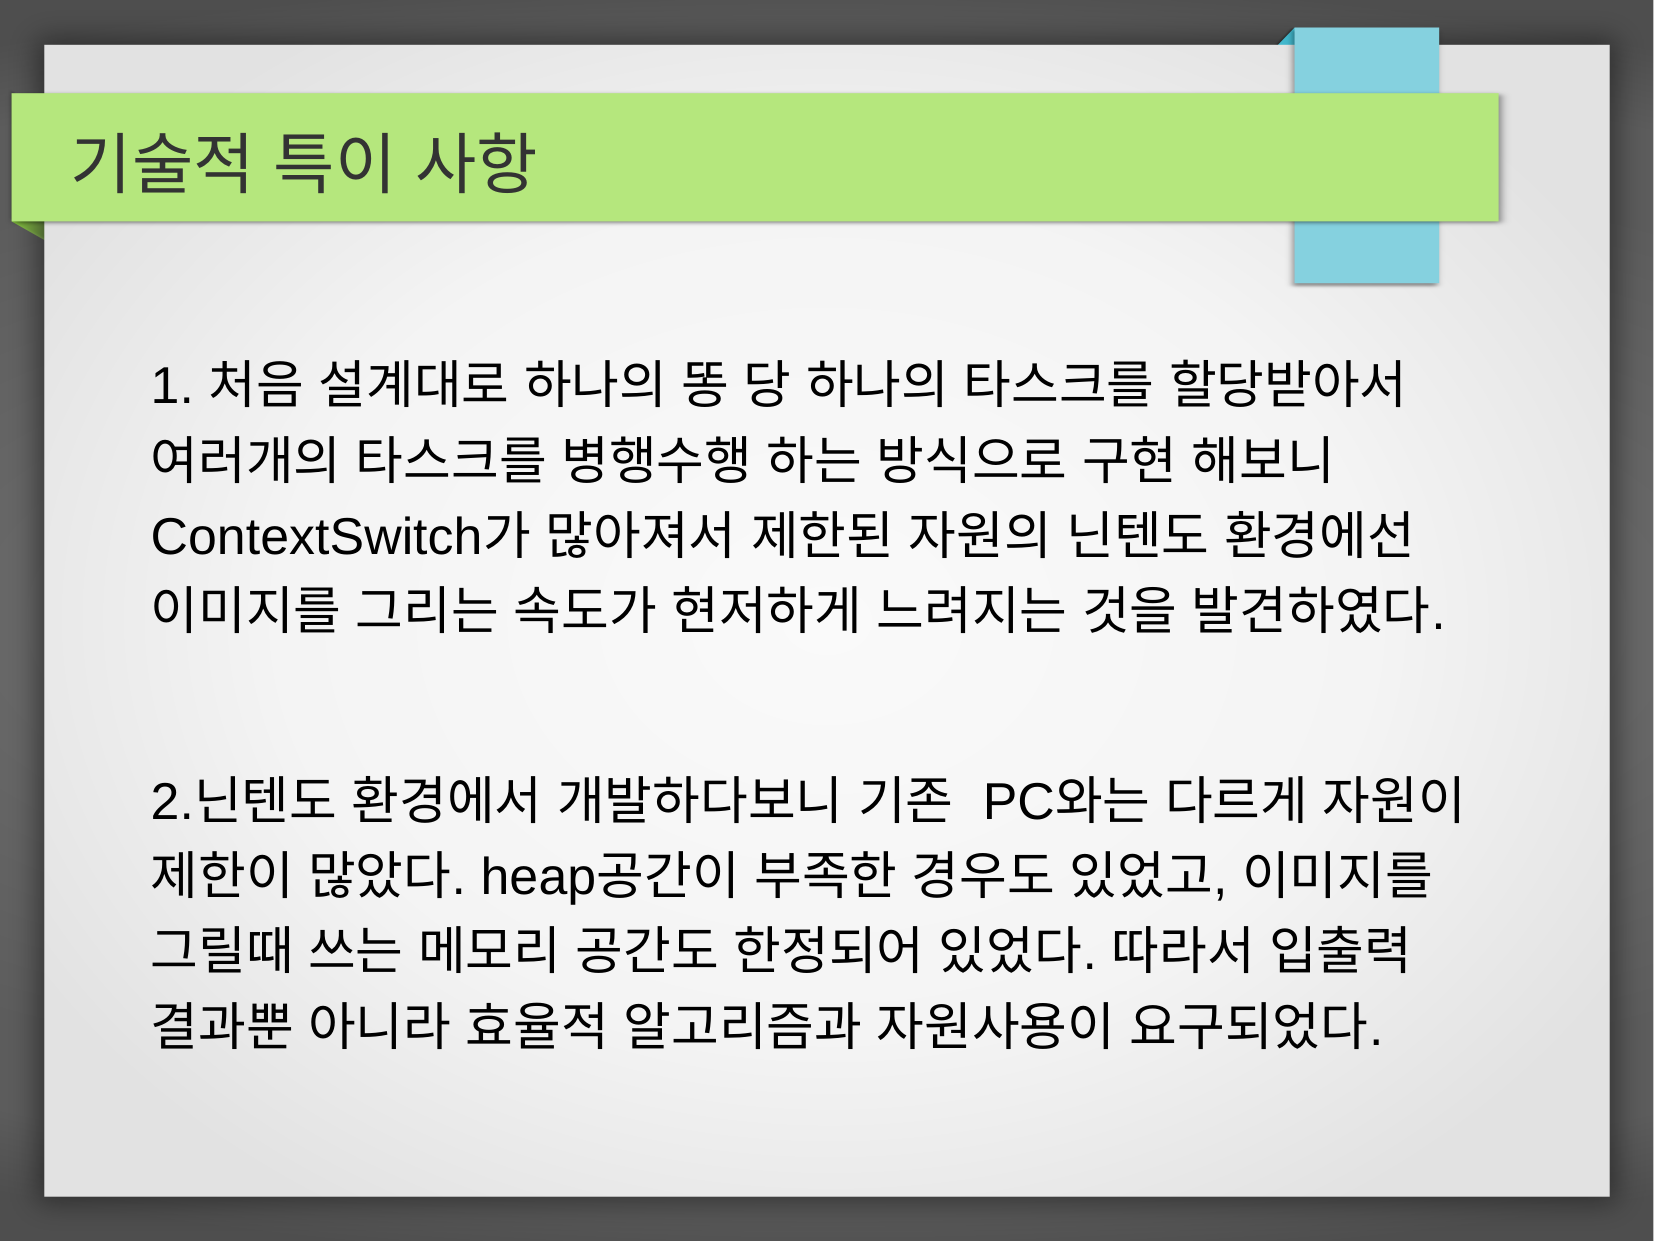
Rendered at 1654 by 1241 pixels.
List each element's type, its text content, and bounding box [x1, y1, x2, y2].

picture [0, 0, 1654, 1241]
list 1. 처음 설계대로 하나의 똥 당 하나의 타스크를 할당받아서 여러개의 타스크를 병행수행 하는 방식으로 구현 해보니 ContextSwitch가 많아져서 제한된 자원의 닌텐도 환경에선 이미지를 그리는 속도가 현저하게 느려지는 것을 발견하였다. 2.닌텐도 환경에서 개발하다보니 기존 PC와는 다르게 자원이 제한이 많았다. heap공간이 부족한 경우도 있었고, 이미지를 그릴때 쓰는 메모리 공간도 한정되어 있었다. 따라서 입출력 결과뿐 아니라 효율적 알고리즘과 자원사용이 요구되었다. [82, 343, 1538, 1063]
title 기술적 특이 사항 [70, 106, 1229, 213]
